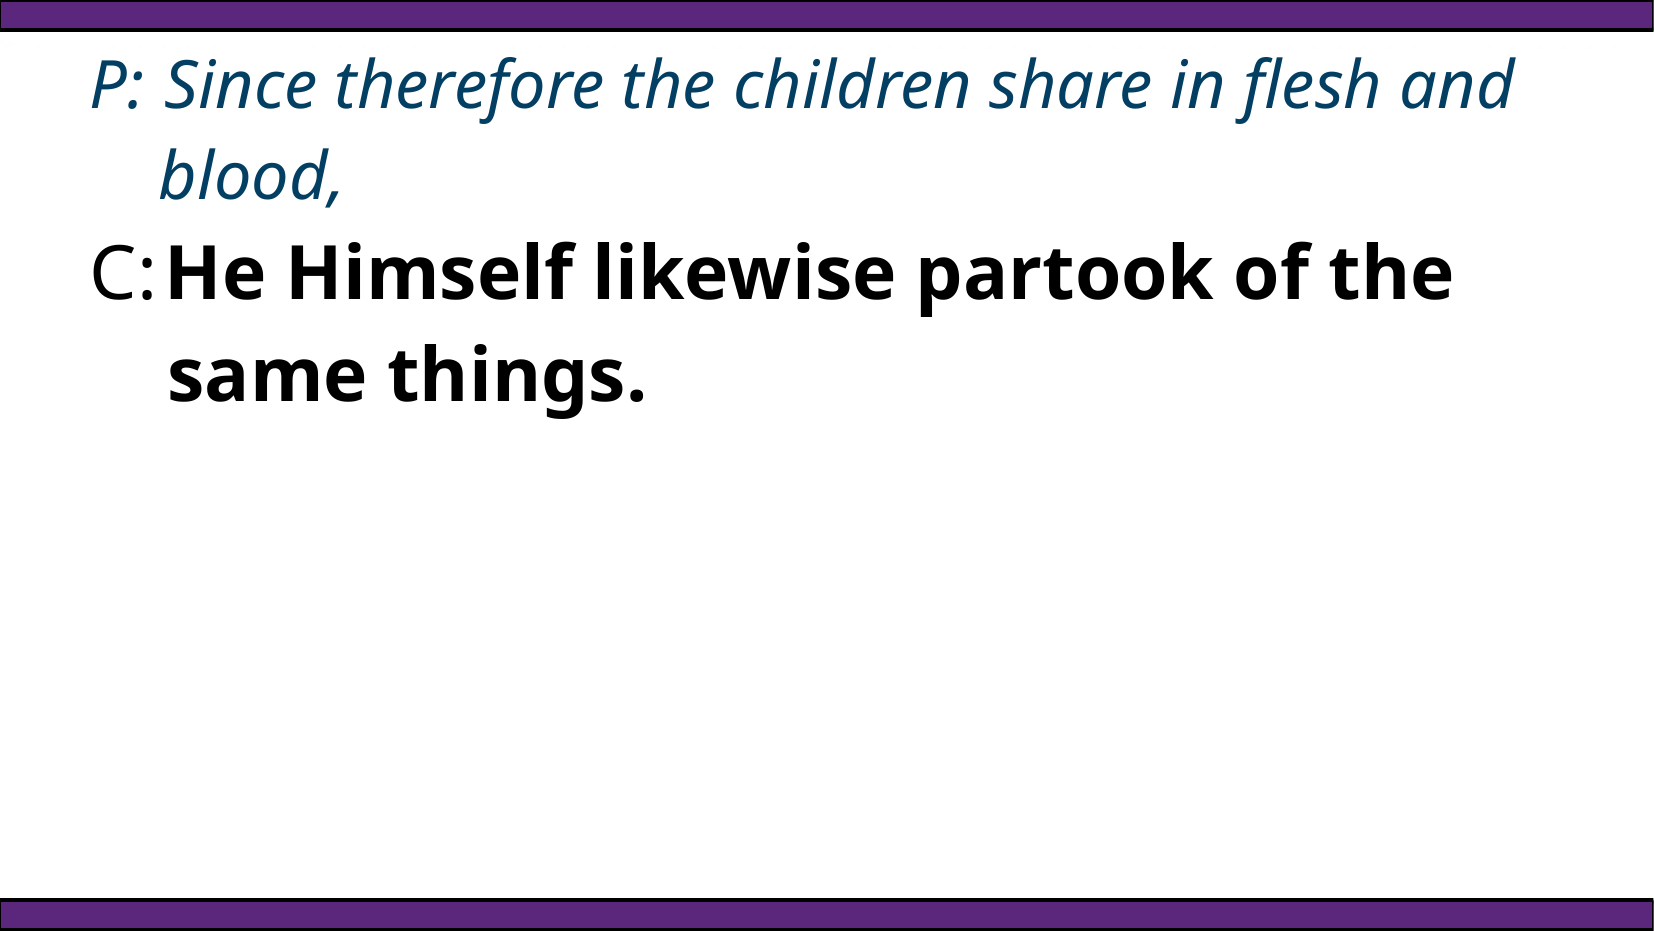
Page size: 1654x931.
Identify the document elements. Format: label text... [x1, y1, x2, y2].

text_box P: Since therefore the children share in flesh and blood, C: He Himself likewise partook of the same things. [75, 30, 1576, 422]
picture [0, 31, 1654, 900]
text_box [0, 0, 1654, 31]
text_box [0, 900, 1654, 931]
